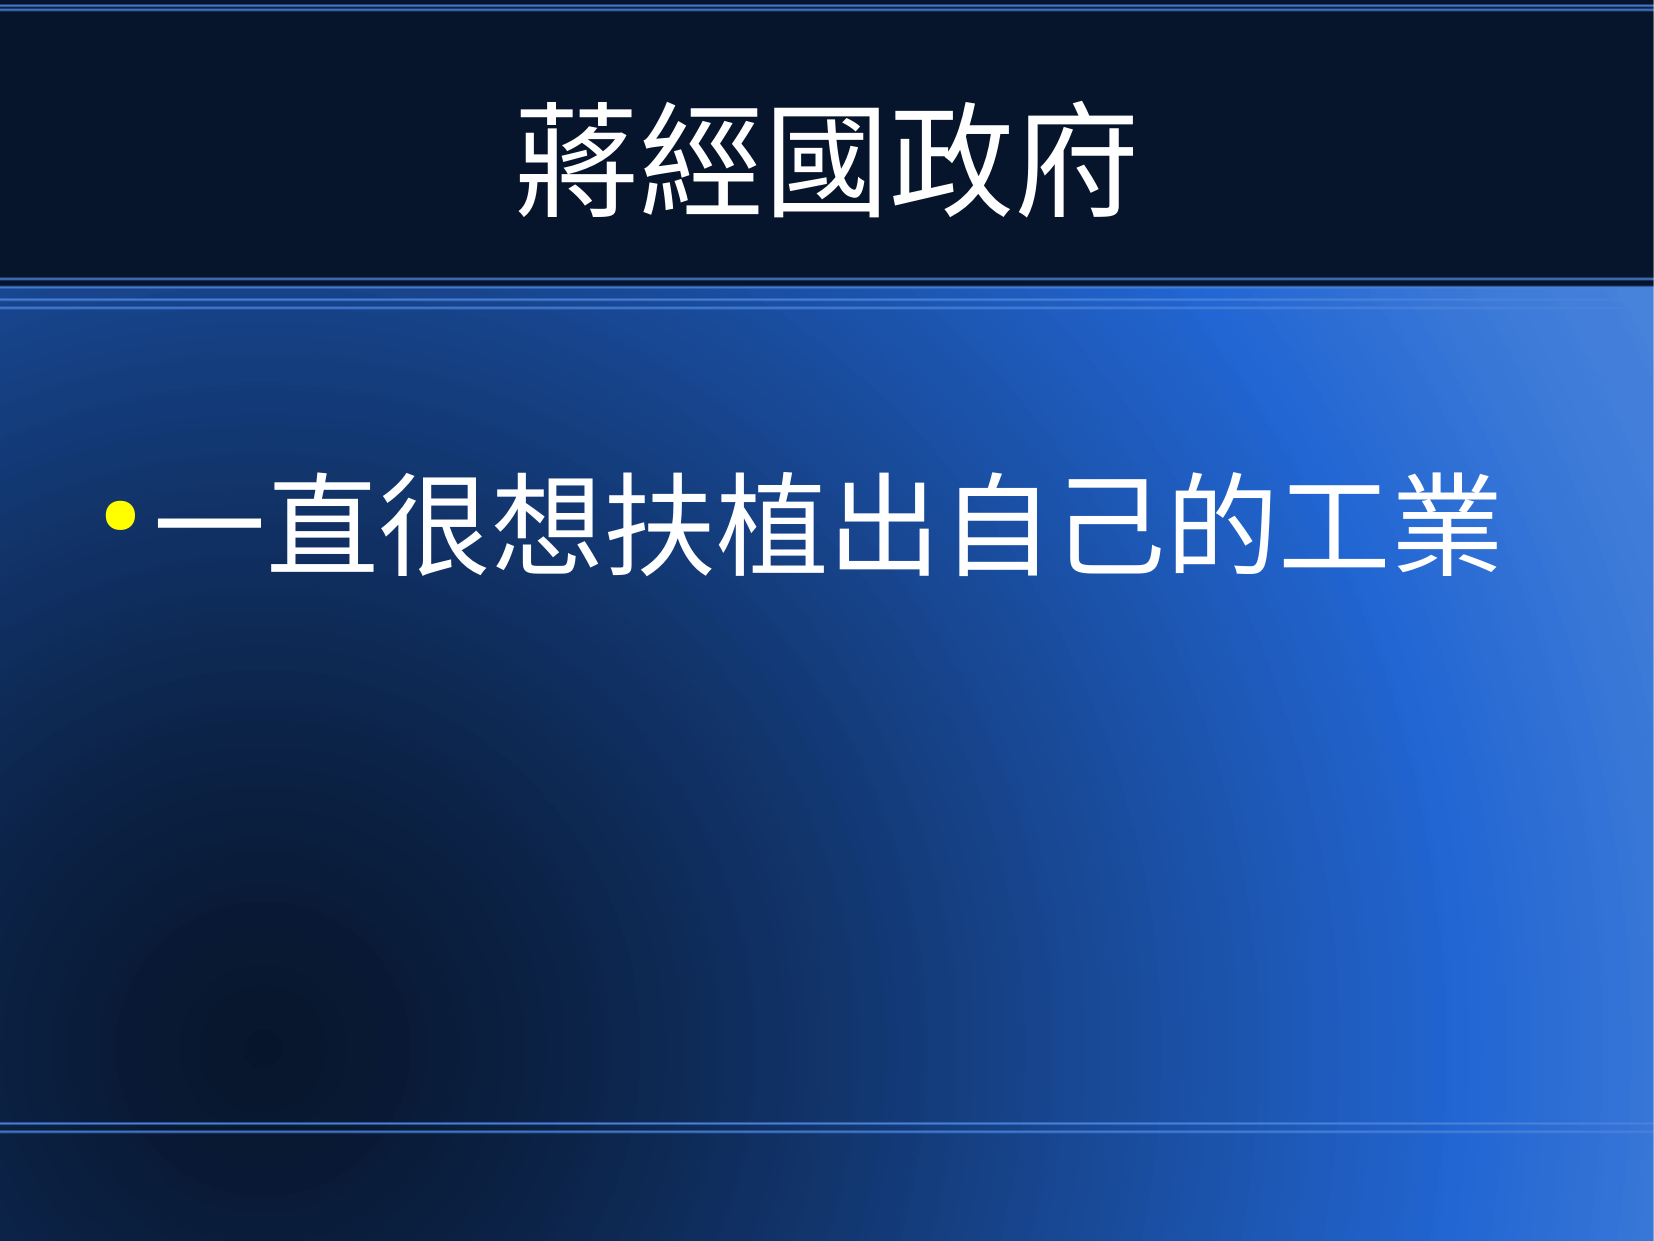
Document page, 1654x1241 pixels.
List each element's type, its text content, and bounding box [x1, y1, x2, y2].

picture [0, 0, 1654, 1241]
title 蔣經國政府 [82, 49, 1571, 257]
list 一直很想扶植出自己的工業 [82, 355, 1571, 1241]
